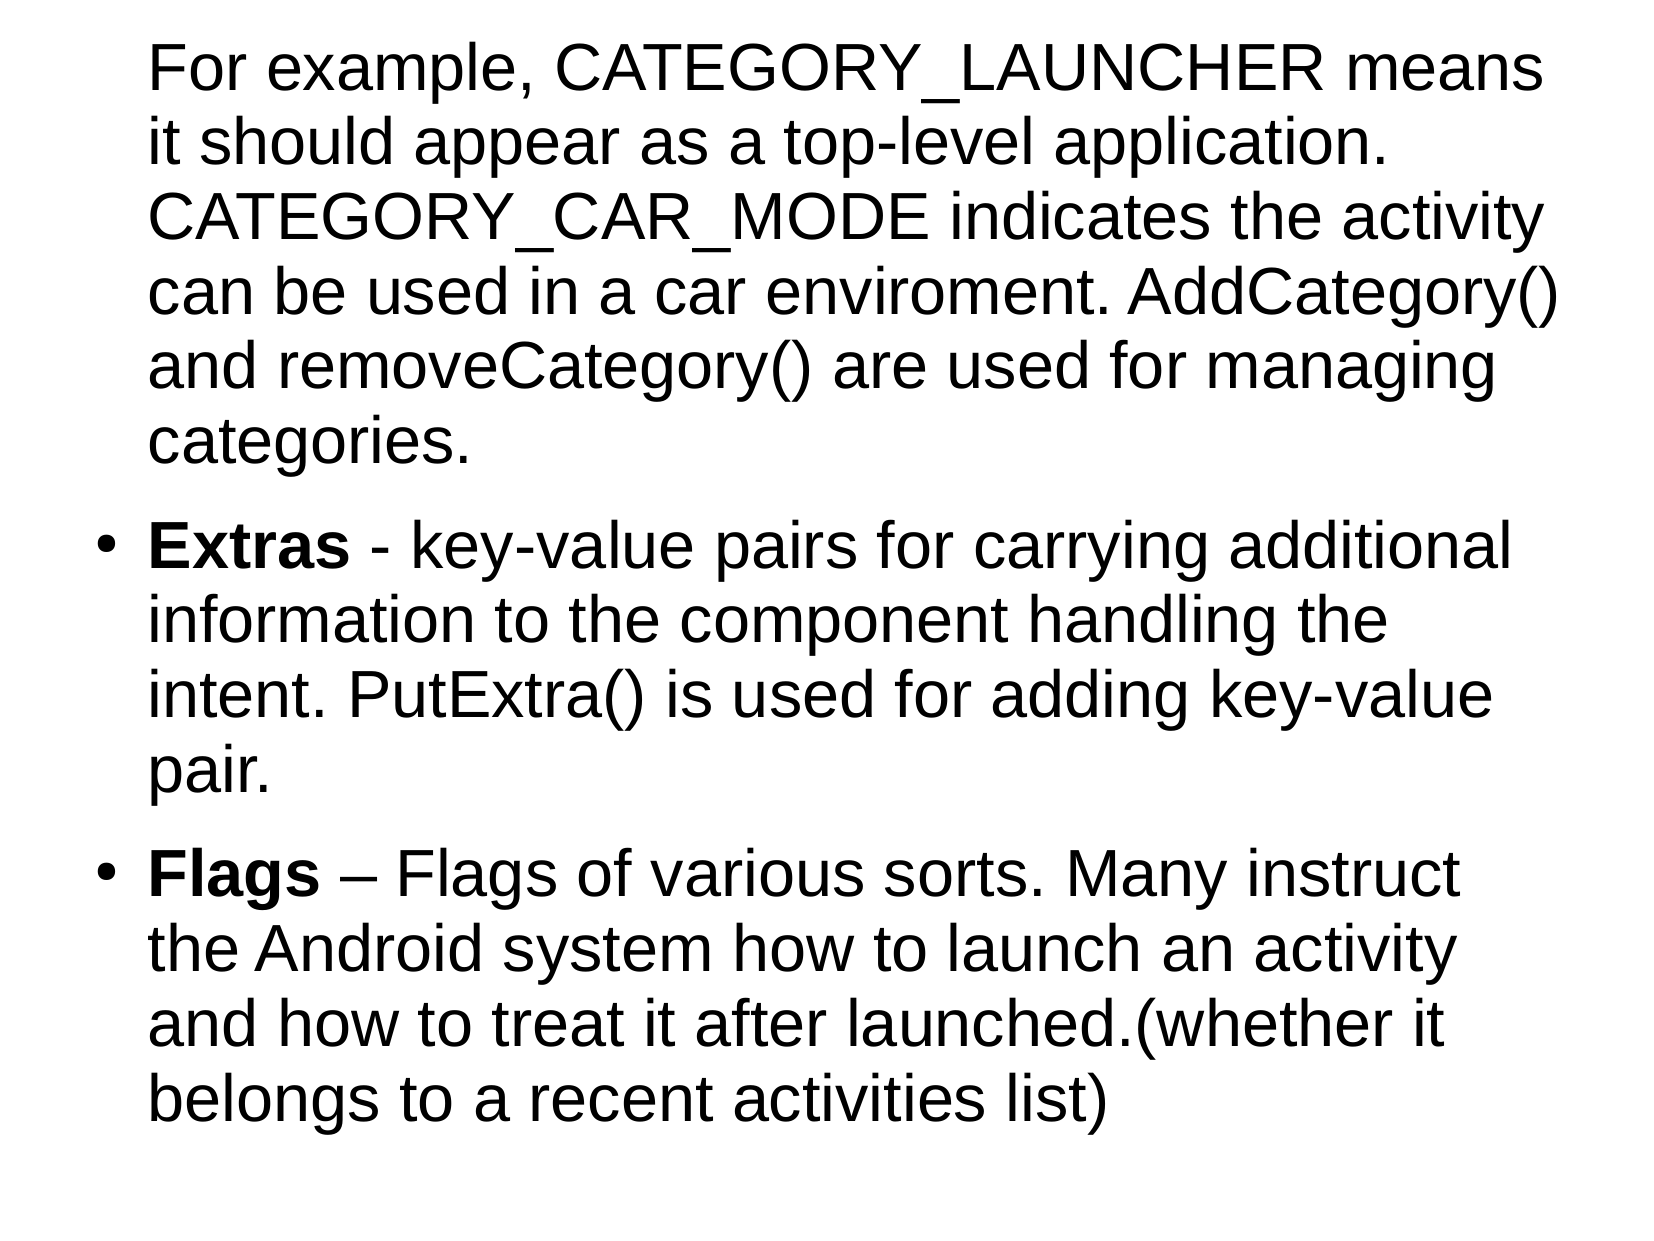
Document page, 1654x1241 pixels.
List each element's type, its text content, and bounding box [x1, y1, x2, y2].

list For example, CATEGORY_LAUNCHER means it should appear as a top-level application. CATEGORY_CAR_MODE indicates the activity can be used in a car enviroment. AddCategory() and removeCategory() are used for managing categories. Extras - key-value pairs for carrying additional information to the component handling the intent. PutExtra() is used for adding key-value pair. Flags – Flags of various sorts. Many instruct the Android system how to launch an activity and how to treat it after launched.(whether it belongs to a recent activities list) [76, 29, 1565, 1211]
